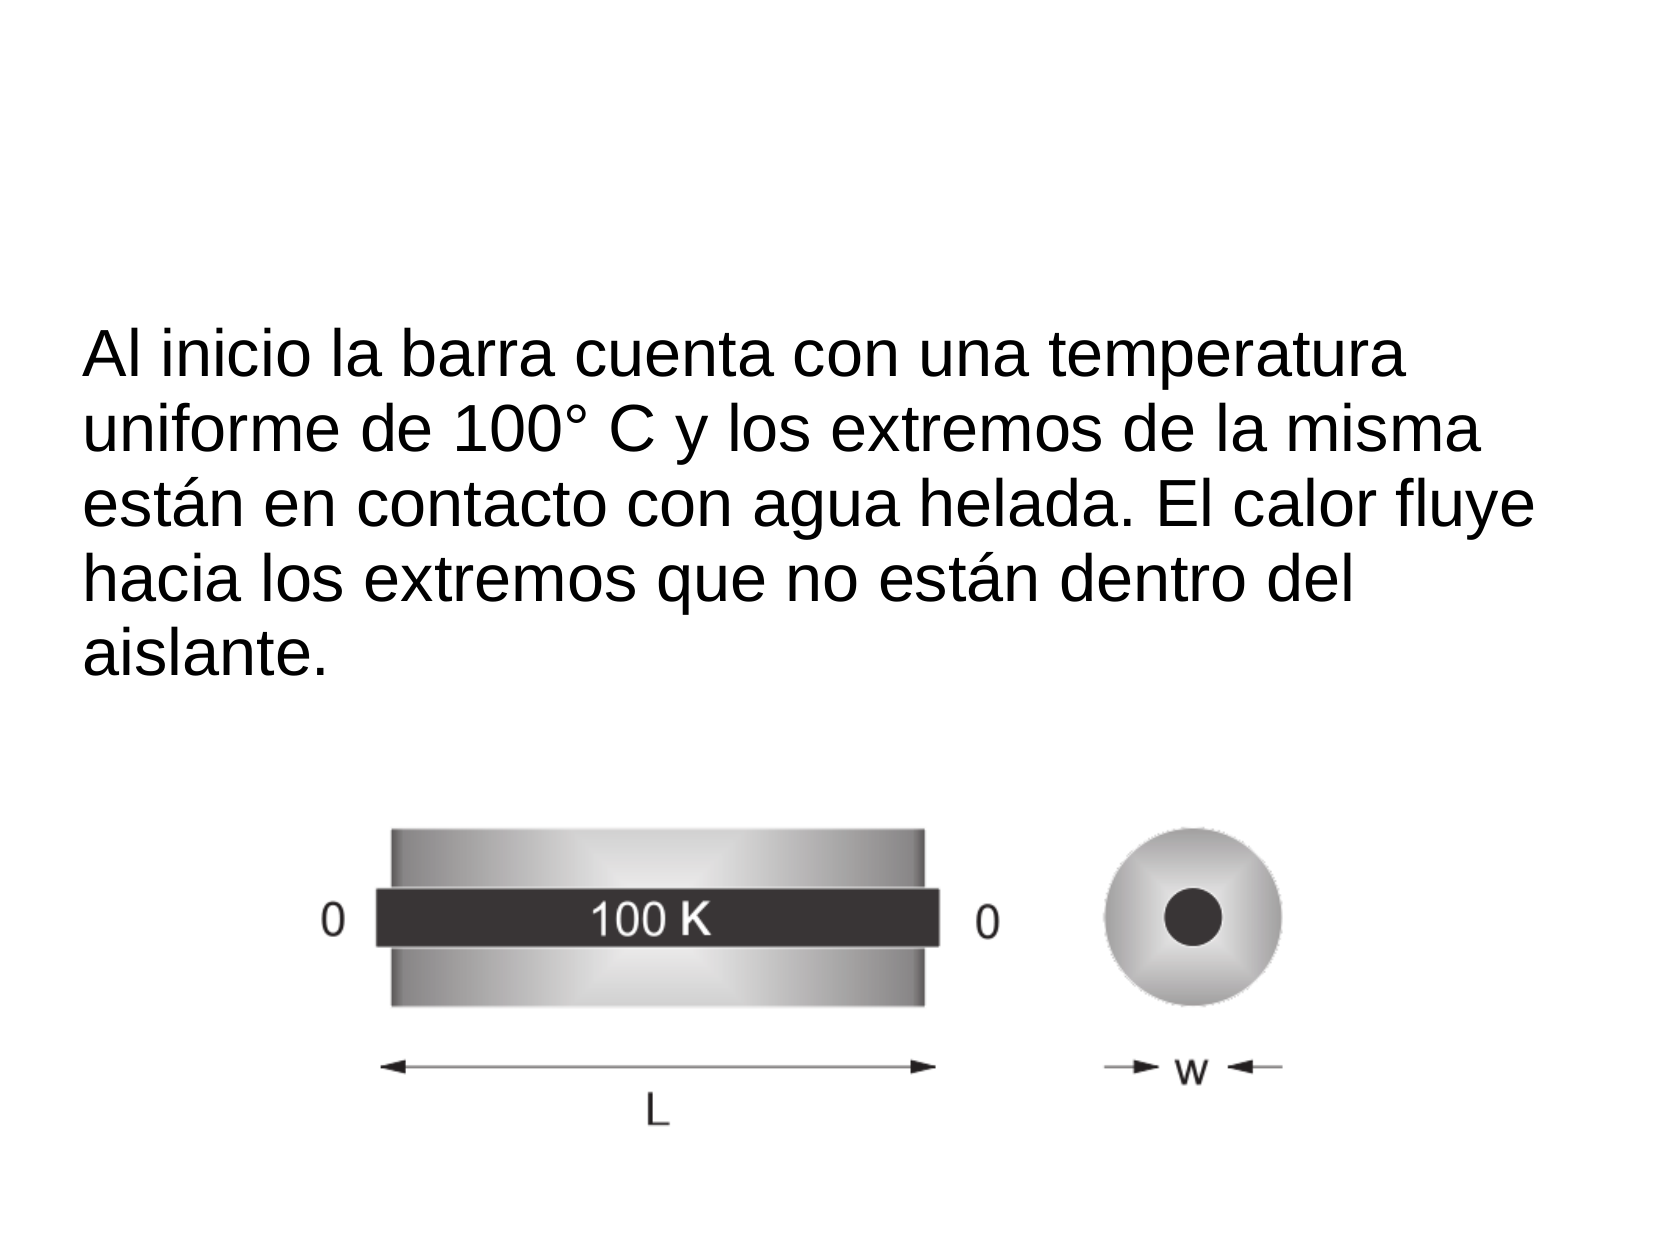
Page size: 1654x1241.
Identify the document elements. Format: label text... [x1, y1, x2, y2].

subtitle Al inicio la barra cuenta con una temperatura uniforme de 100° C y los extremos de la misma están en contacto con agua helada. El calor fluye hacia los extremos que no están dentro del aislante. [82, 297, 1571, 709]
picture [295, 708, 1311, 1147]
